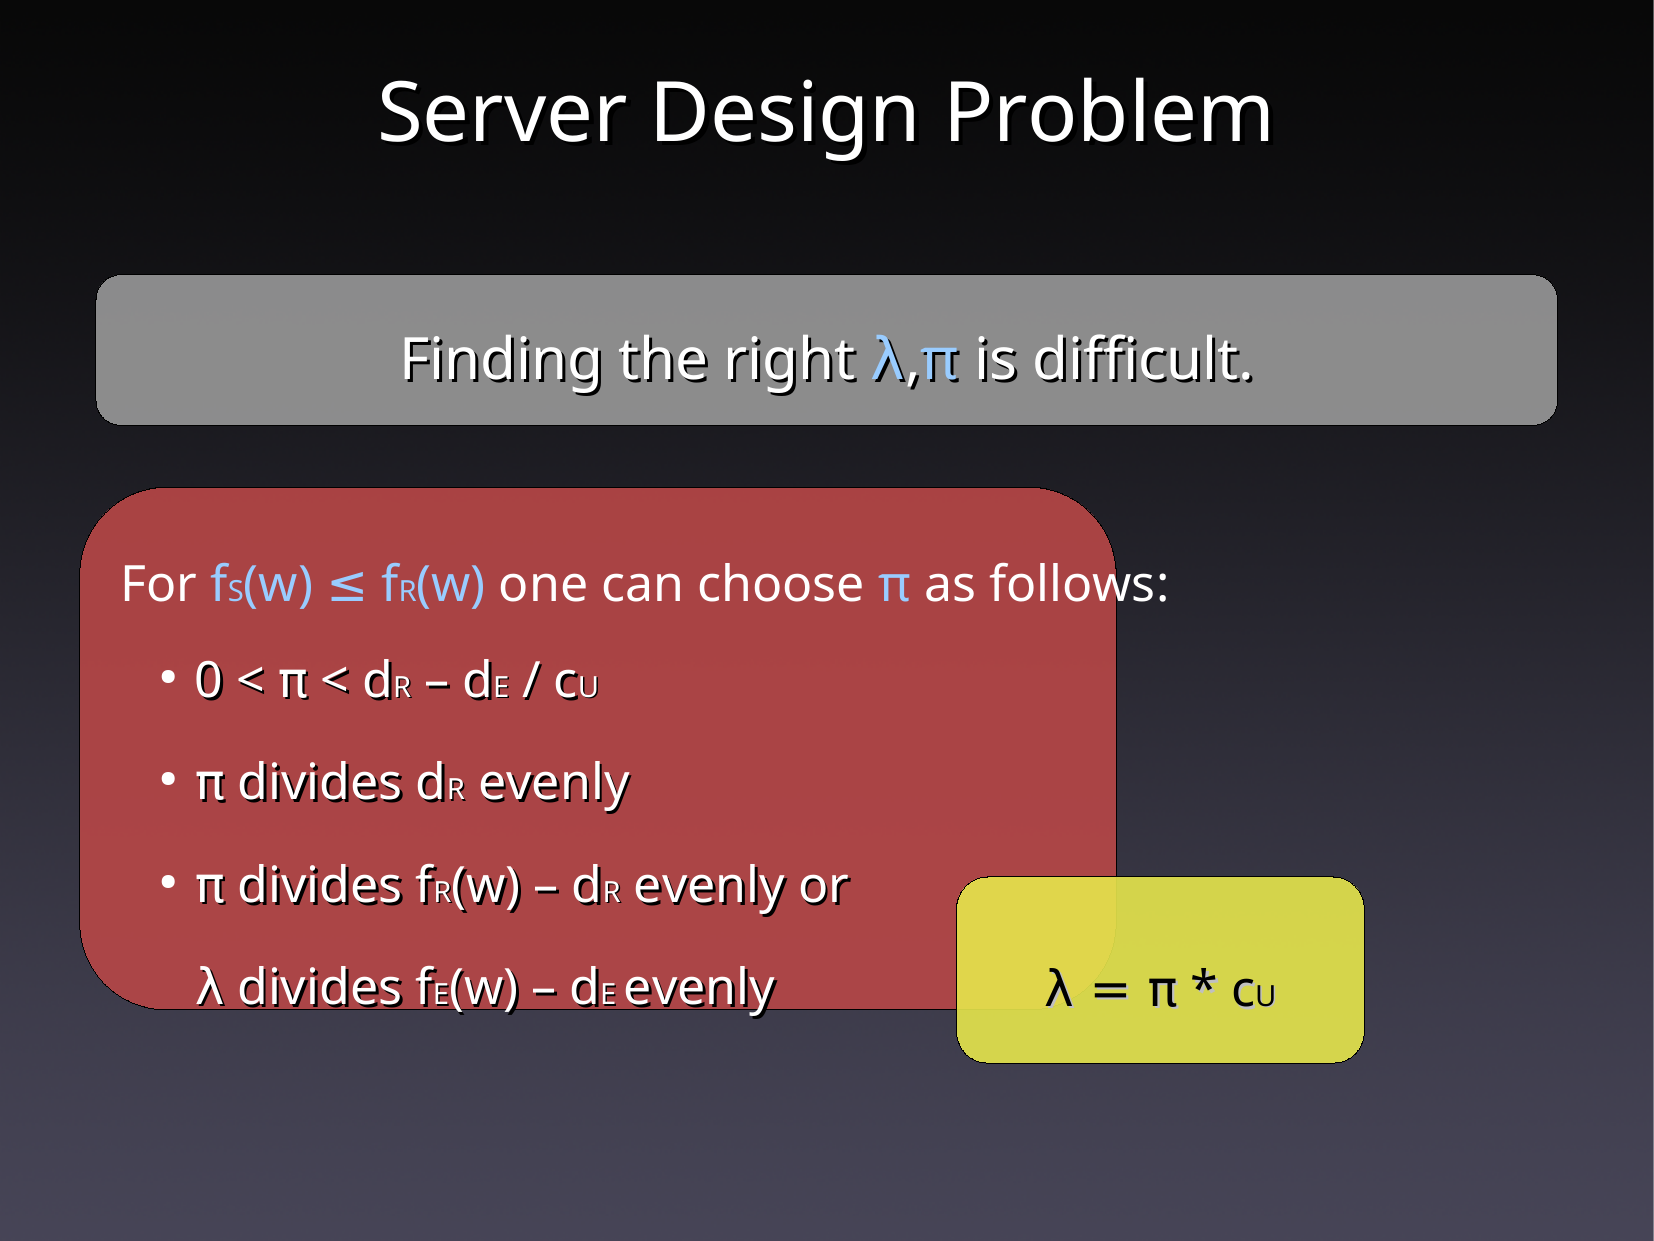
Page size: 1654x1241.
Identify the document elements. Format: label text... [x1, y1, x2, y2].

text_box [759, 583, 775, 598]
text_box [470, 979, 481, 996]
title Server Design Problem [120, 5, 1533, 213]
text_box [422, 583, 479, 609]
text_box [579, 983, 591, 1001]
text_box [789, 583, 805, 598]
text_box [304, 583, 425, 609]
text_box [1013, 583, 1029, 598]
text_box [153, 583, 169, 598]
text_box [688, 983, 698, 988]
text_box [755, 979, 769, 995]
text_box Finding the right λ,π is difficult. [371, 317, 1283, 396]
text_box [457, 979, 512, 1010]
text_box [456, 583, 463, 596]
text_box [283, 583, 290, 596]
text_box [403, 583, 411, 590]
text_box [246, 983, 259, 1001]
text_box For fS(w) ≤ fR(w) one can choose π as follows: [120, 513, 1542, 583]
text_box [249, 583, 307, 609]
text_box [658, 979, 672, 997]
text_box 0 < π < dR – dE / cU π divides dR evenly π divides fR(w) – dR evenly or λ divides fE(w) – dE evenly [124, 609, 922, 979]
text_box [361, 983, 371, 988]
text_box [487, 979, 498, 995]
text_box [931, 588, 944, 598]
text_box [515, 979, 760, 1010]
text_box [439, 583, 445, 596]
picture [0, 0, 1654, 1241]
text_box [95, 274, 1558, 426]
text_box [632, 588, 645, 598]
text_box [79, 487, 1091, 1010]
text_box [634, 983, 644, 988]
text_box [476, 583, 1117, 1010]
text_box λ = π * cU [956, 876, 1365, 1064]
text_box [505, 583, 521, 598]
text_box [266, 583, 272, 596]
text_box [1069, 583, 1085, 598]
text_box [329, 983, 341, 1001]
text_box [286, 979, 300, 996]
text_box [1100, 583, 1106, 596]
